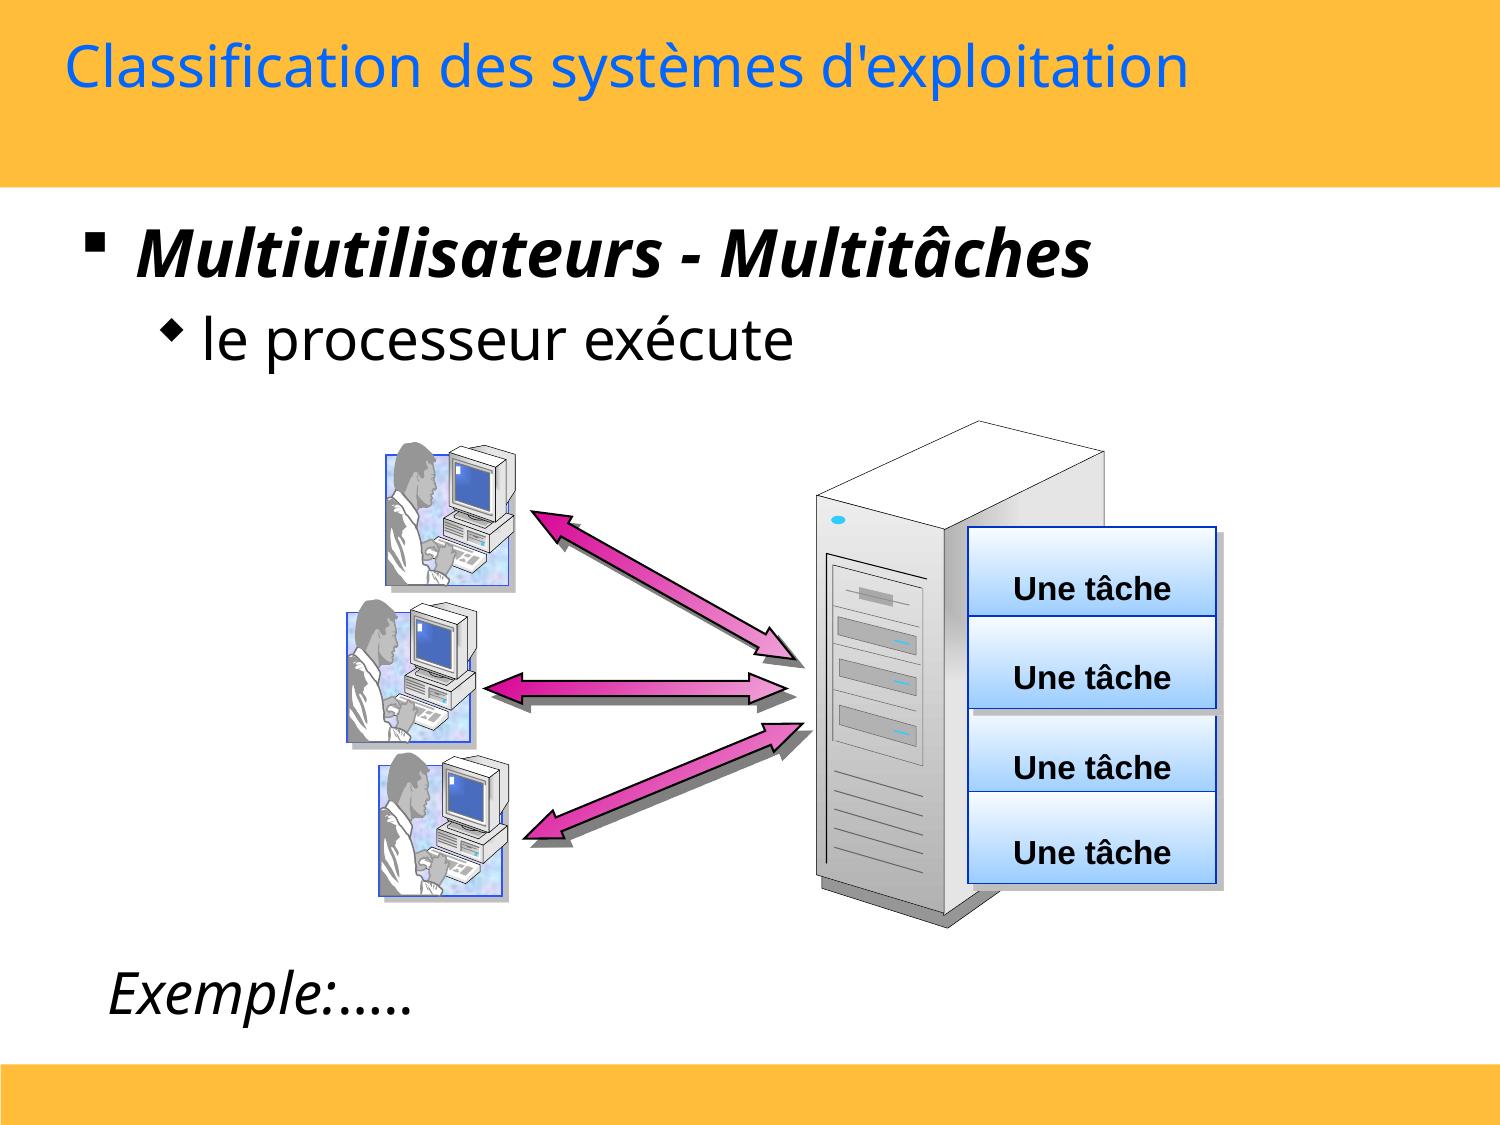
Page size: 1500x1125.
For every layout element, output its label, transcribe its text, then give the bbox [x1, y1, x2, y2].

text_box [524, 723, 803, 839]
text_box [379, 752, 509, 897]
text_box [347, 599, 477, 743]
text_box [484, 673, 787, 704]
text_box Une tâche [968, 791, 1217, 884]
text_box Classification des systèmes d'exploitation [49, 24, 1450, 148]
text_box [532, 511, 795, 660]
text_box Multiutilisateurs - Multitâches le processeur exécute Exemple:….. [64, 203, 1453, 421]
text_box [385, 442, 516, 586]
text_box Une tâche [968, 527, 1217, 616]
text_box [816, 421, 1105, 929]
text_box Une tâche [968, 709, 1217, 791]
text_box Une tâche [968, 616, 1217, 709]
